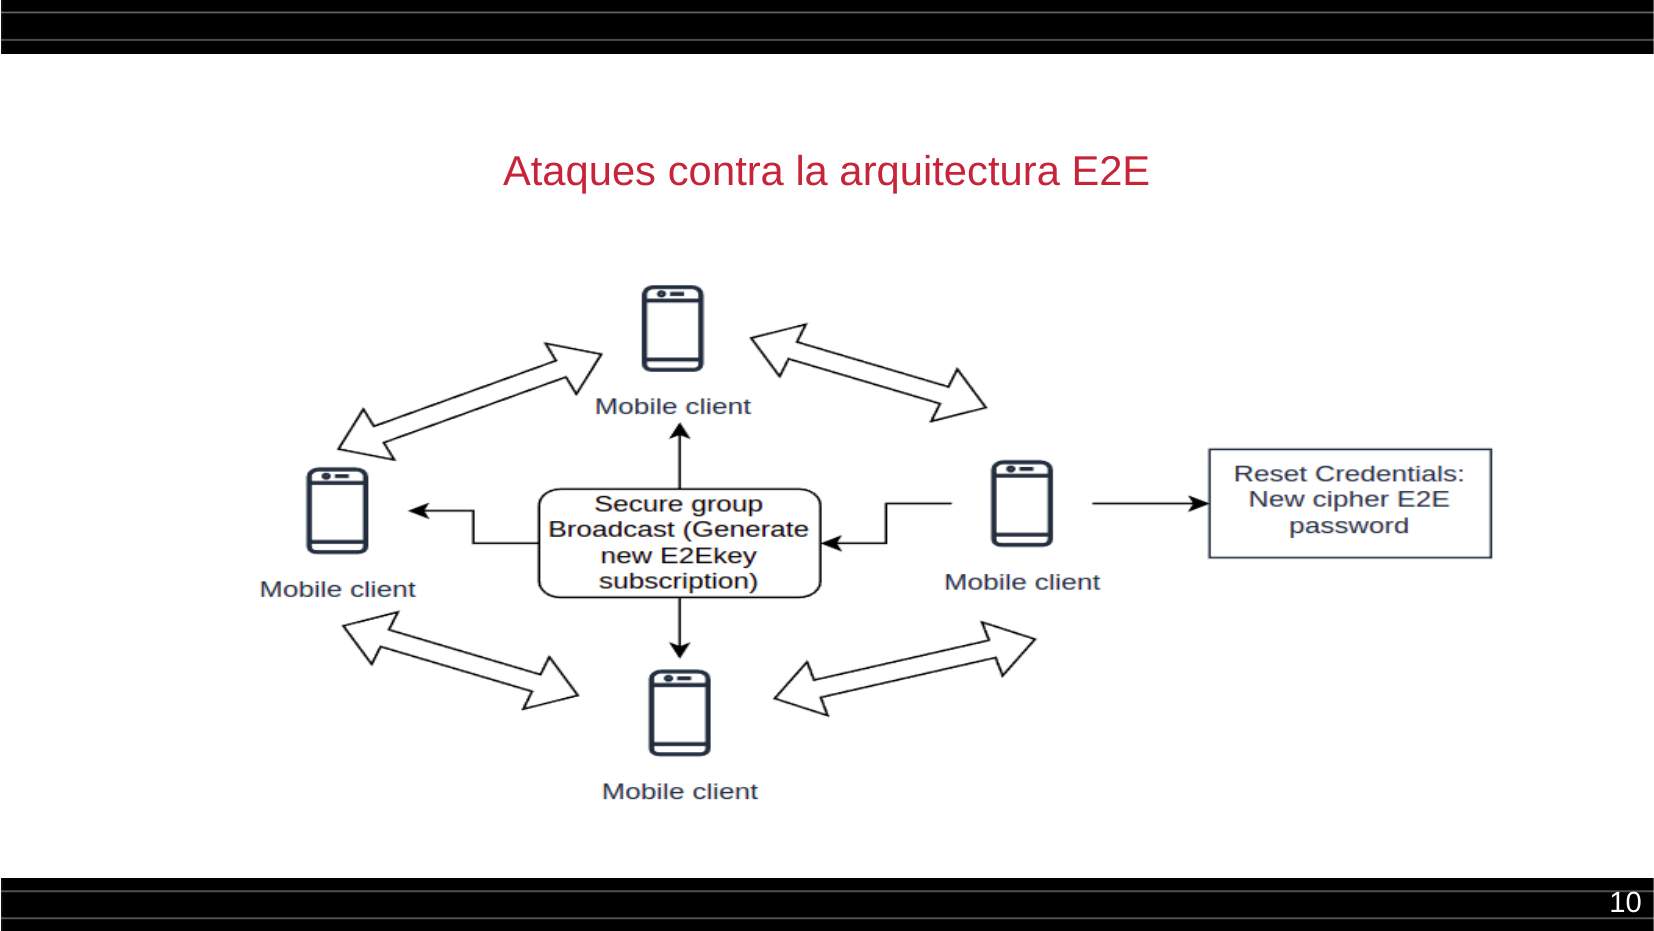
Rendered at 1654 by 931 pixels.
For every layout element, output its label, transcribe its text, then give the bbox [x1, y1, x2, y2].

picture [106, 230, 1580, 863]
title Ataques contra la arquitectura E2E [82, 92, 1571, 249]
picture [1, 0, 1654, 54]
picture [1, 878, 1654, 931]
